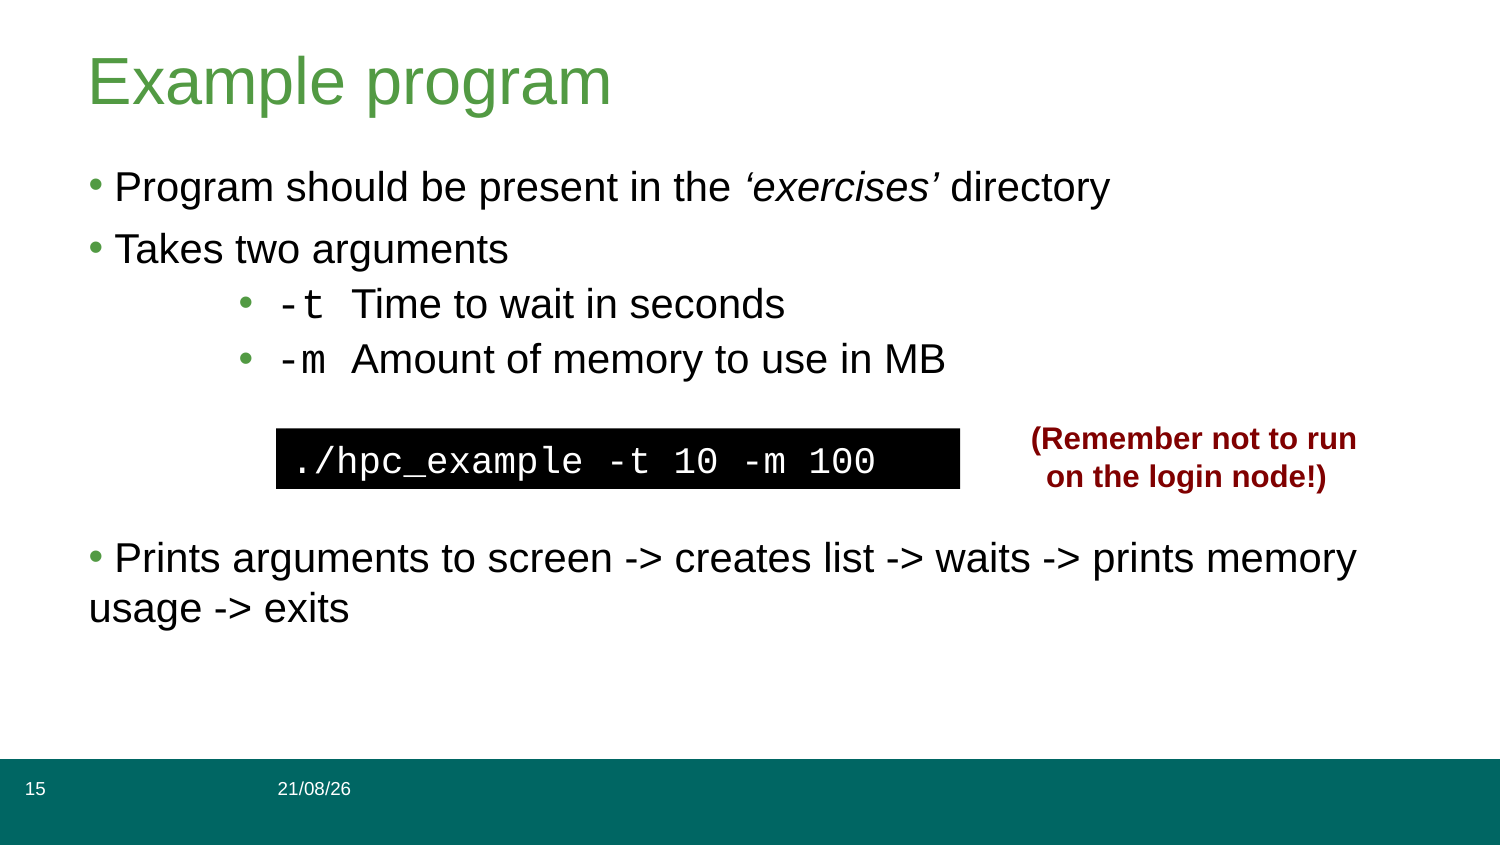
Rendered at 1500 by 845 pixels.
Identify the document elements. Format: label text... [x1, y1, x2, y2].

text_box 19/03/19 [277, 776, 553, 799]
text_box <number> [24, 776, 76, 799]
list Program should be present in the ‘exercises’ directory Takes two arguments -t Time to wait in seconds -m Amount of memory to use in MB Prints arguments to screen -> creates list -> waits -> prints memory usage -> exits [88, 159, 1462, 676]
text_box (Remember not to run on the login node!) [1020, 418, 1366, 529]
title Example program [87, 37, 1426, 132]
text_box ./hpc_example -t 10 -m 100 [276, 428, 961, 489]
